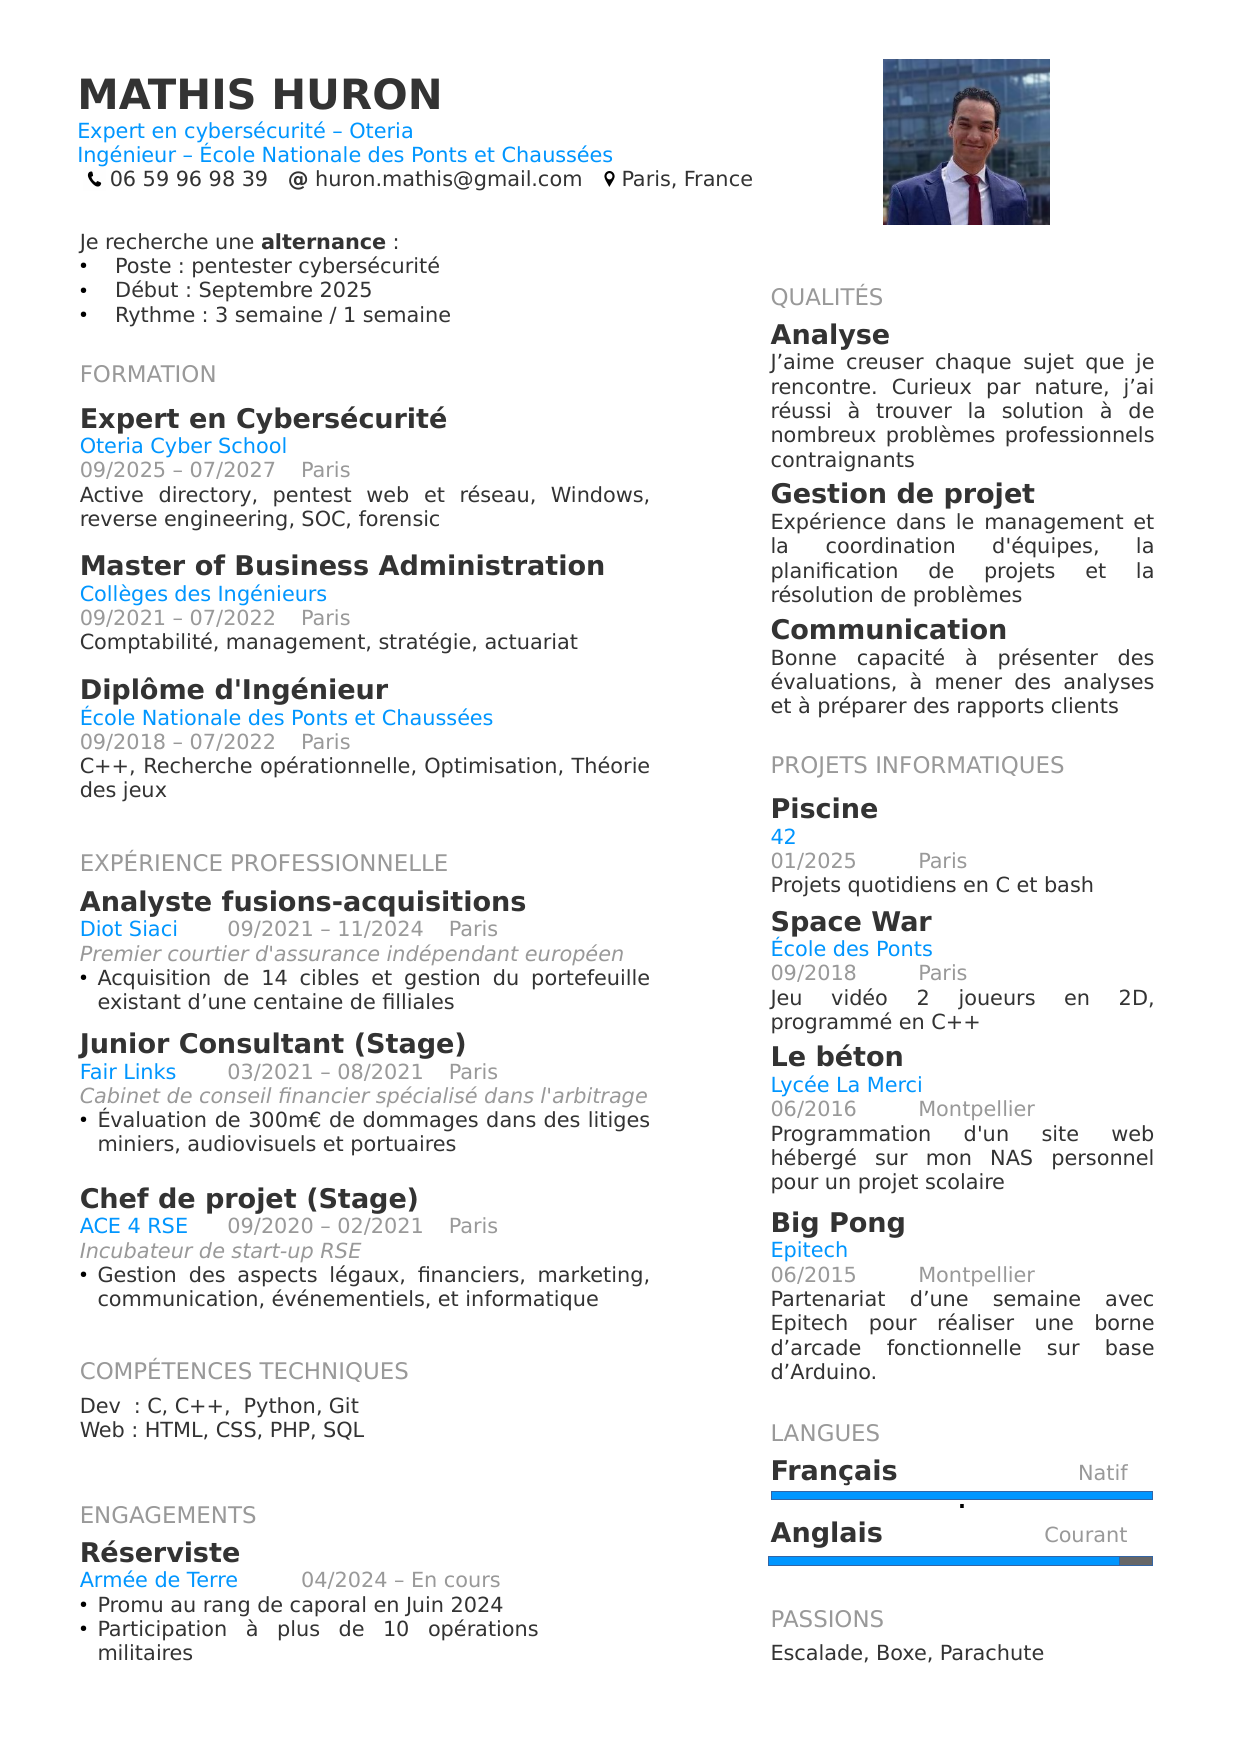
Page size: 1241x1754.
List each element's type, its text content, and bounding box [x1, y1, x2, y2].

text_box Analyse J’aime creuser chaque sujet que je rencontre. Curieux par nature, j’ai réussi à trouver la solution à de nombreux problèmes professionnels contraignants [755, 319, 1170, 471]
text_box Le béton Lycée La Merci 06/2016 Montpellier Programmation d'un site web hébergé sur mon NAS personnel pour un projet scolaire [755, 1034, 1170, 1199]
text_box Communication Bonne capacité à présenter des évaluations, à mener des analyses et à préparer des rapports clients [755, 607, 1170, 727]
picture [602, 171, 617, 187]
text_box Big Pong Epitech 06/2015 Montpellier Partenariat d’une semaine avec Epitech pour réaliser une borne d’arcade fonctionnelle sur base d’Arduino. [755, 1199, 1170, 1392]
text_box EXPÉRIENCE PROFESSIONNELLE [65, 842, 583, 885]
text_box Diplôme d'Ingénieur École Nationale des Ponts et Chaussées 09/2018 – 07/2022 Paris C++, Recherche opérationnelle, Optimisation, Théorie des jeux [65, 667, 666, 812]
text_box PASSIONS [755, 1598, 982, 1634]
text_box Master of Business Administration Collèges des Ingénieurs 09/2021 – 07/2022 Paris Comptabilité, management, stratégie, actuariat [65, 543, 666, 667]
text_box COMPÉTENCES TECHNIQUES [65, 1350, 487, 1393]
text_box Dev : C, C++, Python, Git Web : HTML, CSS, PHP, SQL [65, 1386, 667, 1451]
text_box LANGUES [755, 1412, 982, 1448]
text_box QUALITÉS [755, 276, 1170, 319]
text_box Junior Consultant (Stage) Fair Links 03/2021 – 08/2021 Paris Cabinet de conseil financier spécialisé dans l'arbitrage Évaluation de 300m€ de dommages dans des litiges miniers, audiovisuels et portuaires [65, 1021, 666, 1167]
text_box Je recherche une alternance : Poste : pentester cybersécurité Début : Septembre 2025 Rythme : 3 semaine / 1 semaine [65, 222, 666, 335]
text_box PROJETS INFORMATIQUES [755, 744, 1170, 814]
text_box ENGAGEMENTS [65, 1495, 291, 1529]
text_box [768, 1557, 1153, 1566]
text_box Chef de projet (Stage) ACE 4 RSE 09/2020 – 02/2021 Paris Incubateur de start-up RSE Gestion des aspects légaux, financiers, marketing, communication, événementiels, et informatique [65, 1176, 666, 1344]
picture [883, 59, 1050, 225]
text_box Analyste fusions-acquisitions Diot Siaci 09/2021 – 11/2024 Paris Premier courtier d'assurance indépendant européen Acquisition de 14 cibles et gestion du portefeuille existant d’une centaine de filliales [65, 879, 666, 1021]
text_box Français Natif [755, 1448, 1170, 1501]
text_box Space War École des Ponts 09/2018 Paris Jeu vidéo 2 joueurs en 2D, programmé en C++ [755, 898, 1170, 1034]
text_box Expert en Cybersécurité Oteria Cyber School 09/2025 – 07/2027 Paris Active directory, pentest web et réseau, Windows, reverse engineering, SOC, forensic [65, 395, 666, 539]
picture [83, 167, 106, 191]
text_box Anglais Courant [755, 1510, 1170, 1557]
text_box FORMATION [65, 354, 294, 396]
text_box Gestion de projet Expérience dans le management et la coordination d'équipes, la planification de projets et la résolution de problèmes [755, 471, 1170, 607]
text_box Réserviste Armée de Terre 04/2024 – En cours Promu au rang de caporal en Juin 2024 Participation à plus de 10 opérations militaires [65, 1529, 554, 1703]
text_box . [771, 1491, 1153, 1500]
text_box MATHIS HURON Expert en cybersécurité – Oteria Ingénieur – École Nationale des Ponts et Chaussées 06 59 96 98 39 @ huron.mathis@gmail.com Paris, France [62, 63, 794, 210]
text_box Piscine 42 01/2025 Paris Projets quotidiens en C et bash [755, 814, 1170, 898]
text_box Escalade, Boxe, Parachute [755, 1634, 1133, 1684]
